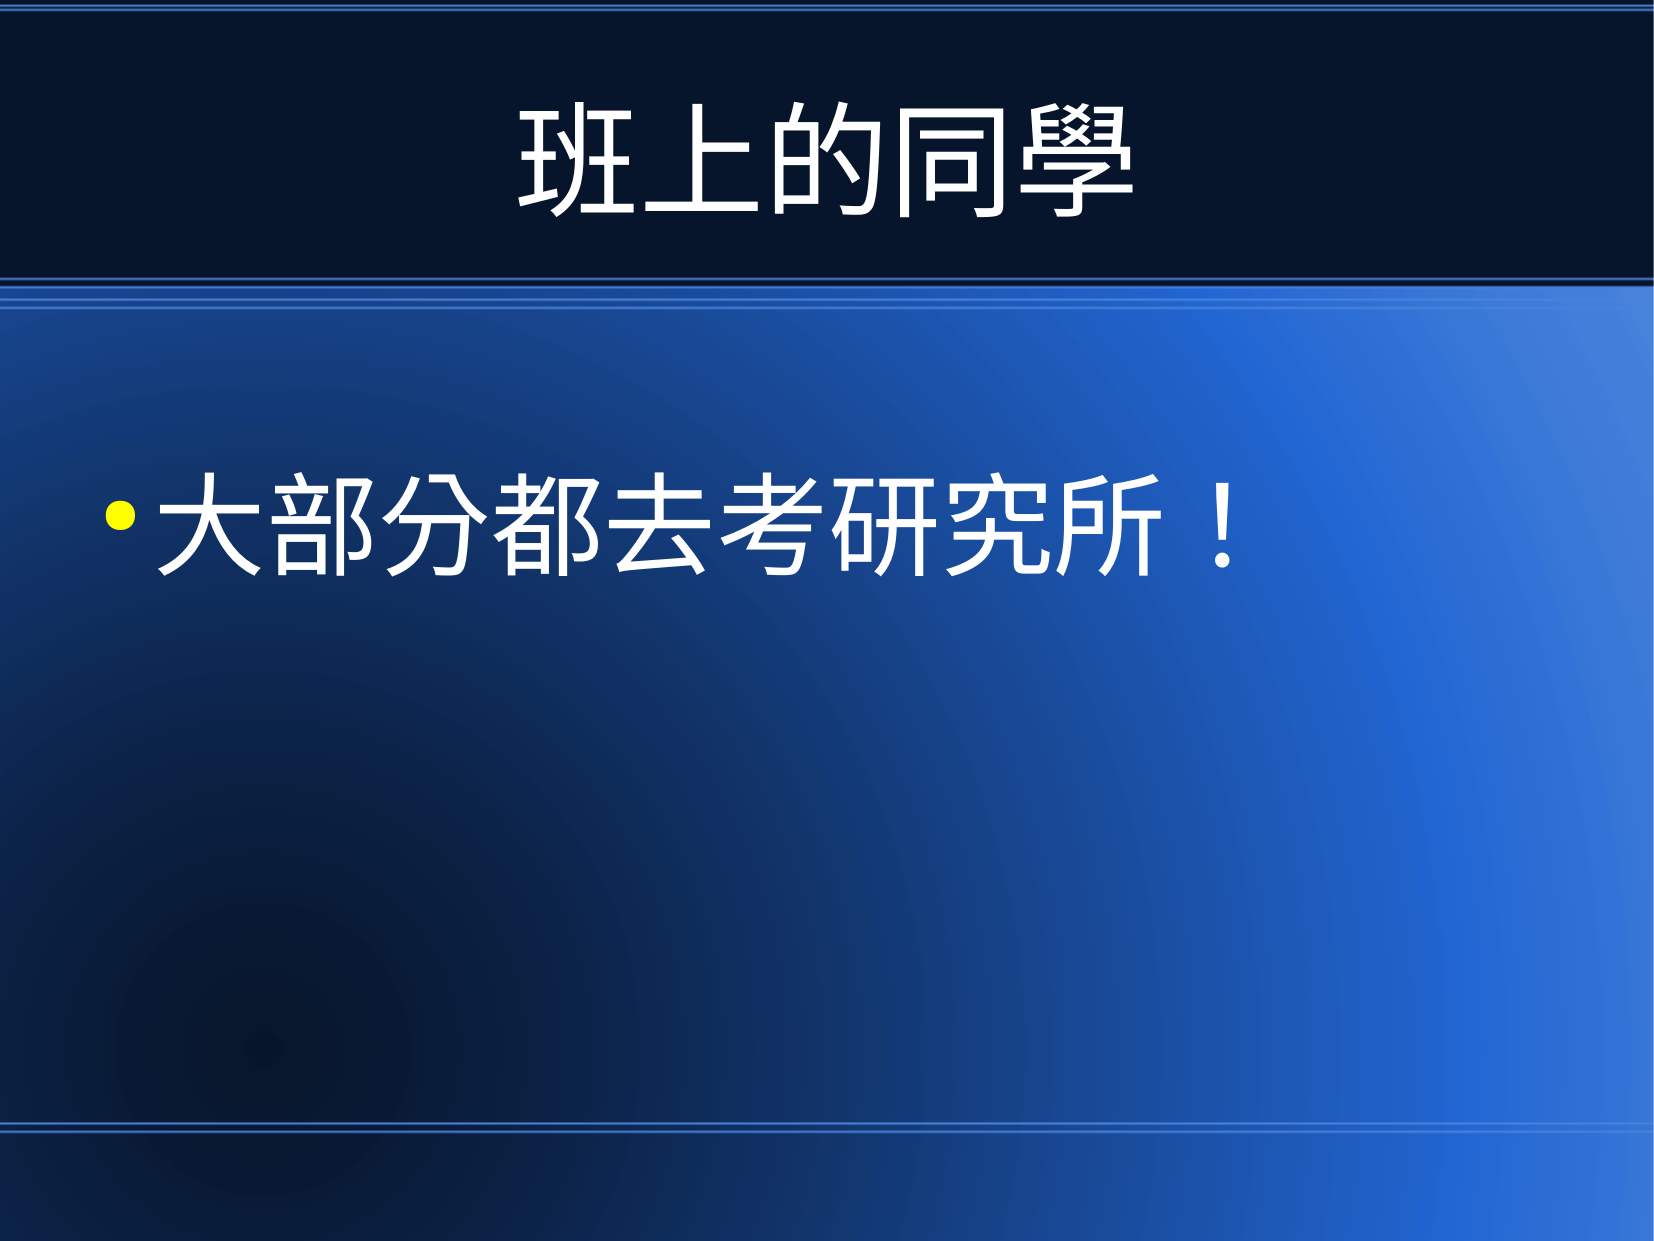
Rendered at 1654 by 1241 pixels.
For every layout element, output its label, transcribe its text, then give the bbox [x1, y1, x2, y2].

picture [0, 0, 1654, 1241]
list 大部分都去考研究所！ [82, 355, 1571, 1241]
title 班上的同學 [82, 49, 1571, 257]
